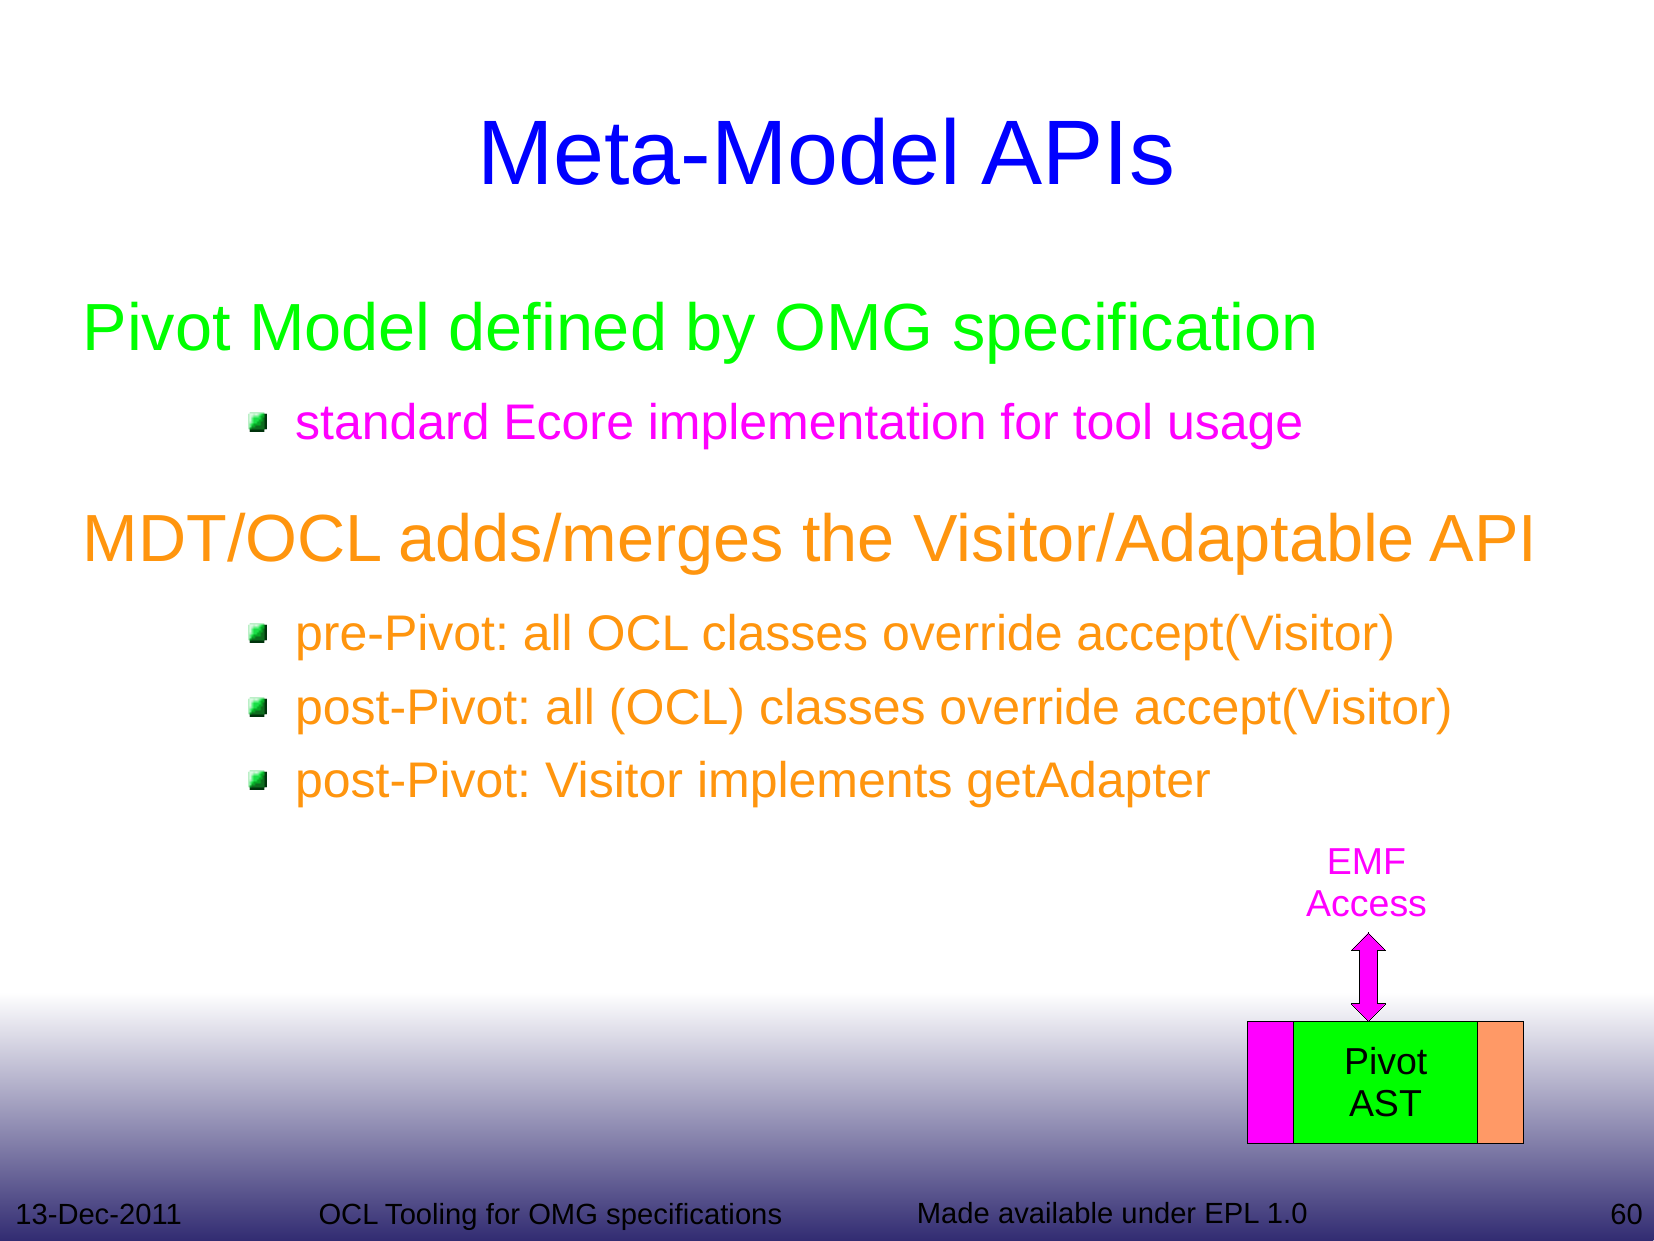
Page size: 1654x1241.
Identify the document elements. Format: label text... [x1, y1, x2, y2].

text_box Pivot AST [1294, 1021, 1477, 1144]
text_box EMF Access [1266, 832, 1467, 963]
title Meta-Model APIs [82, 56, 1571, 250]
text_box [1477, 1021, 1524, 1144]
text_box [1247, 1021, 1294, 1144]
list Pivot Model defined by OMG specification standard Ecore implementation for tool usage MDT/OCL adds/merges the Visitor/Adaptable API pre-Pivot: all OCL classes override accept(Visitor) post-Pivot: all (OCL) classes override accept(Visitor) post-Pivot: Visitor implements getAdapter [82, 290, 1571, 1094]
text_box [1351, 963, 1386, 1022]
